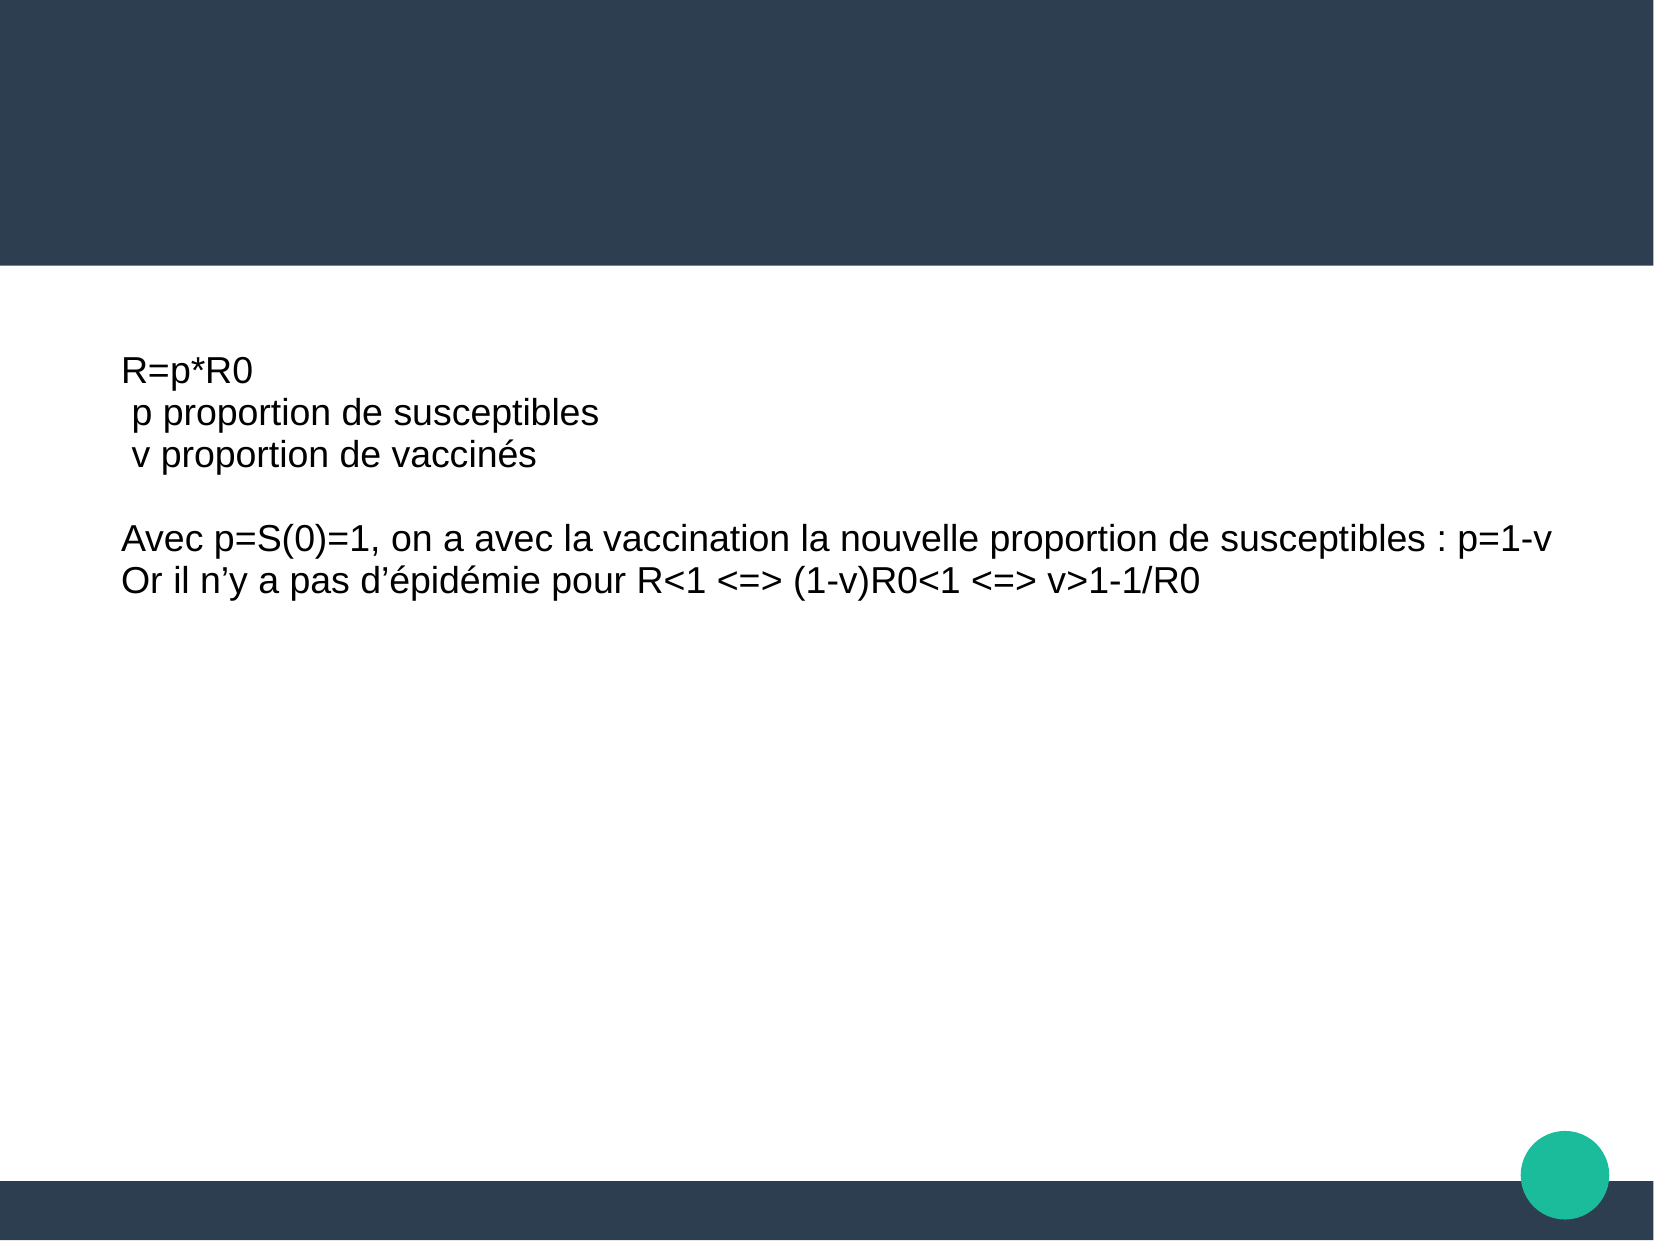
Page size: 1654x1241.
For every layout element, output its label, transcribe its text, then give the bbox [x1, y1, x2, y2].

text_box R=p*R0 p proportion de susceptibles v proportion de vaccinés Avec p=S(0)=1, on a avec la vaccination la nouvelle proportion de susceptibles : p=1-v Or il n’y a pas d’épidémie pour R<1 <=> (1-v)R0<1 <=> v>1-1/R0 [106, 342, 1568, 652]
